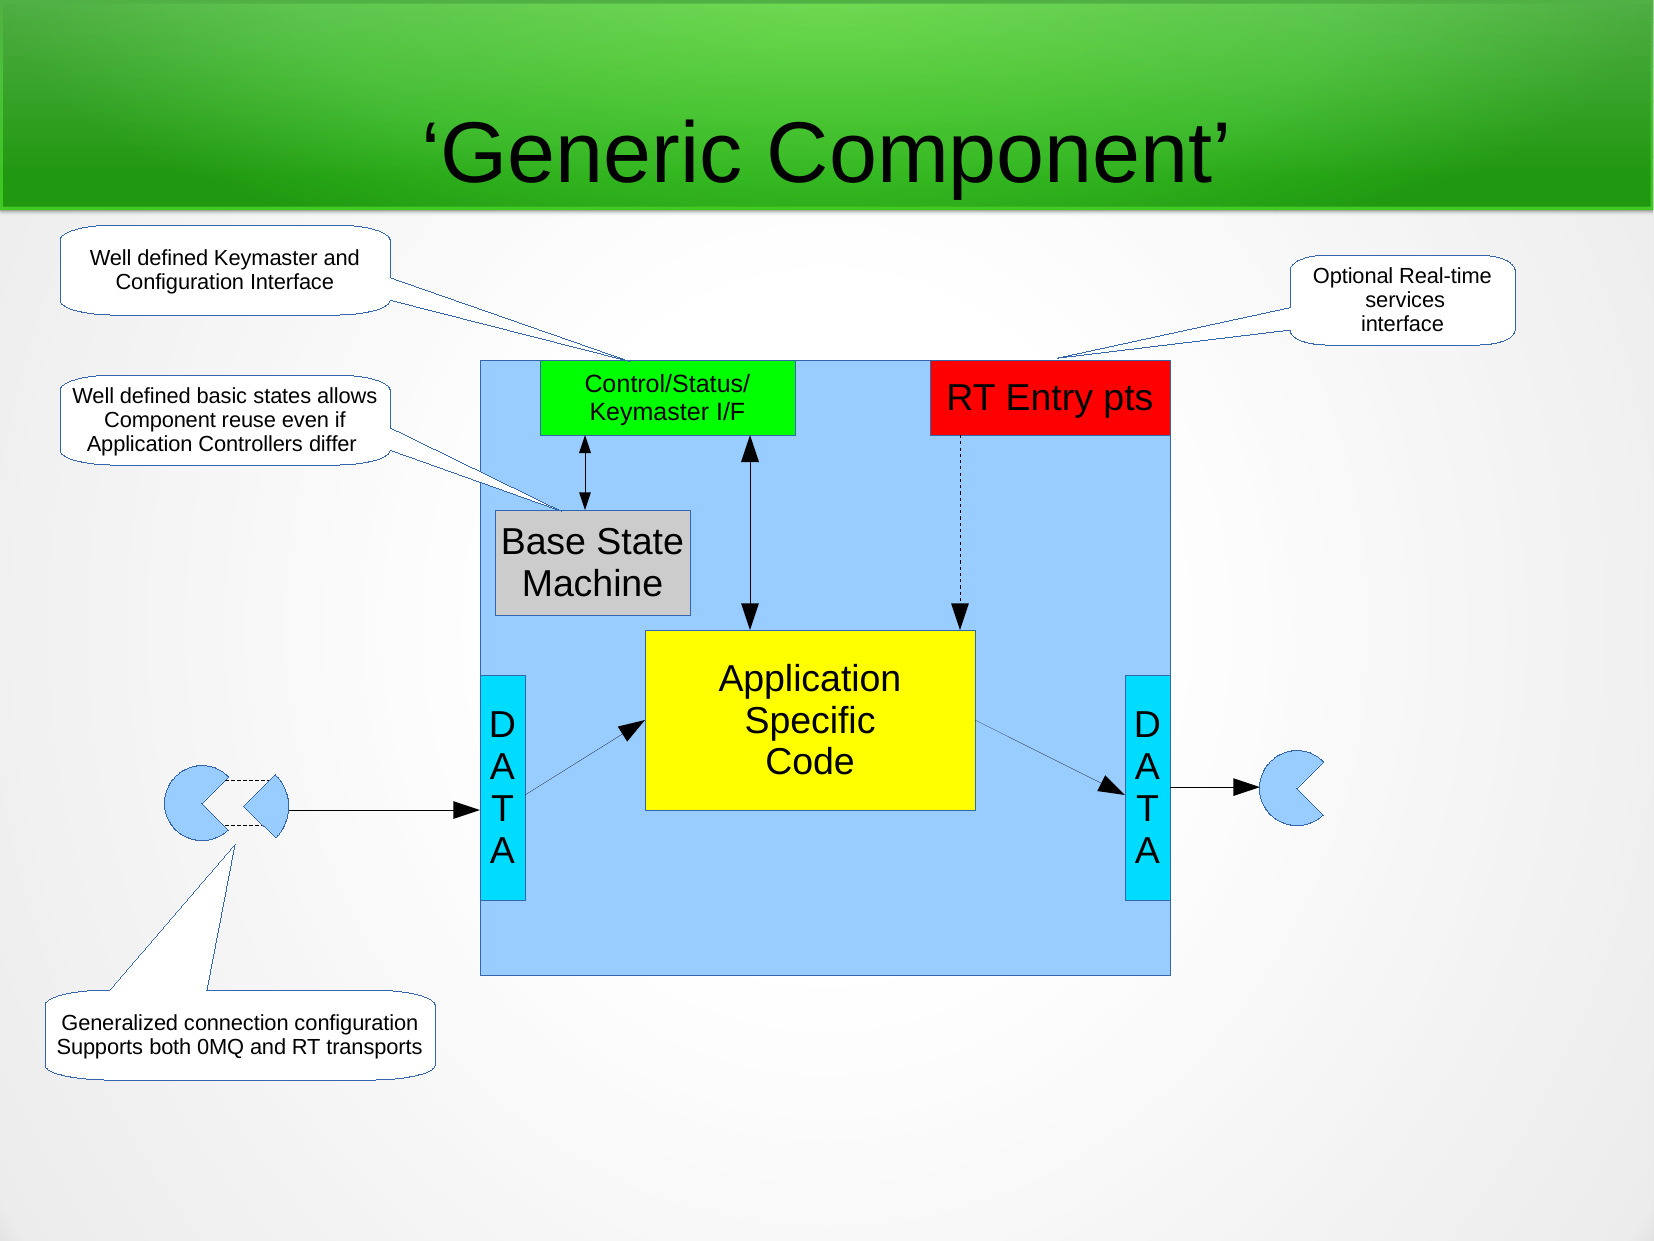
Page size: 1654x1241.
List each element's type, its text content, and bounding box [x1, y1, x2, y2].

title ‘Generic Component’ [82, 49, 1571, 257]
text_box Base State Machine [495, 510, 691, 616]
text_box Control/Status/ Keymaster I/F [540, 360, 796, 436]
text_box [1259, 750, 1324, 826]
text_box [480, 360, 585, 510]
text_box [751, 360, 1171, 794]
text_box [164, 765, 229, 841]
text_box RT Entry pts [930, 360, 1171, 436]
text_box D A T A [480, 675, 526, 901]
text_box Application Specific Code [645, 630, 976, 811]
text_box [243, 774, 289, 838]
text_box D A T A [1125, 675, 1171, 901]
text_box [480, 722, 1171, 976]
text_box Well defined basic states allows Component reuse even if Application Controllers differ [60, 375, 562, 512]
text_box [480, 436, 750, 793]
text_box Generalized connection configuration Supports both 0MQ and RT transports [45, 844, 436, 1081]
text_box Optional Real-time services interface [1057, 255, 1516, 359]
text_box Well defined Keymaster and Configuration Interface [60, 225, 630, 362]
